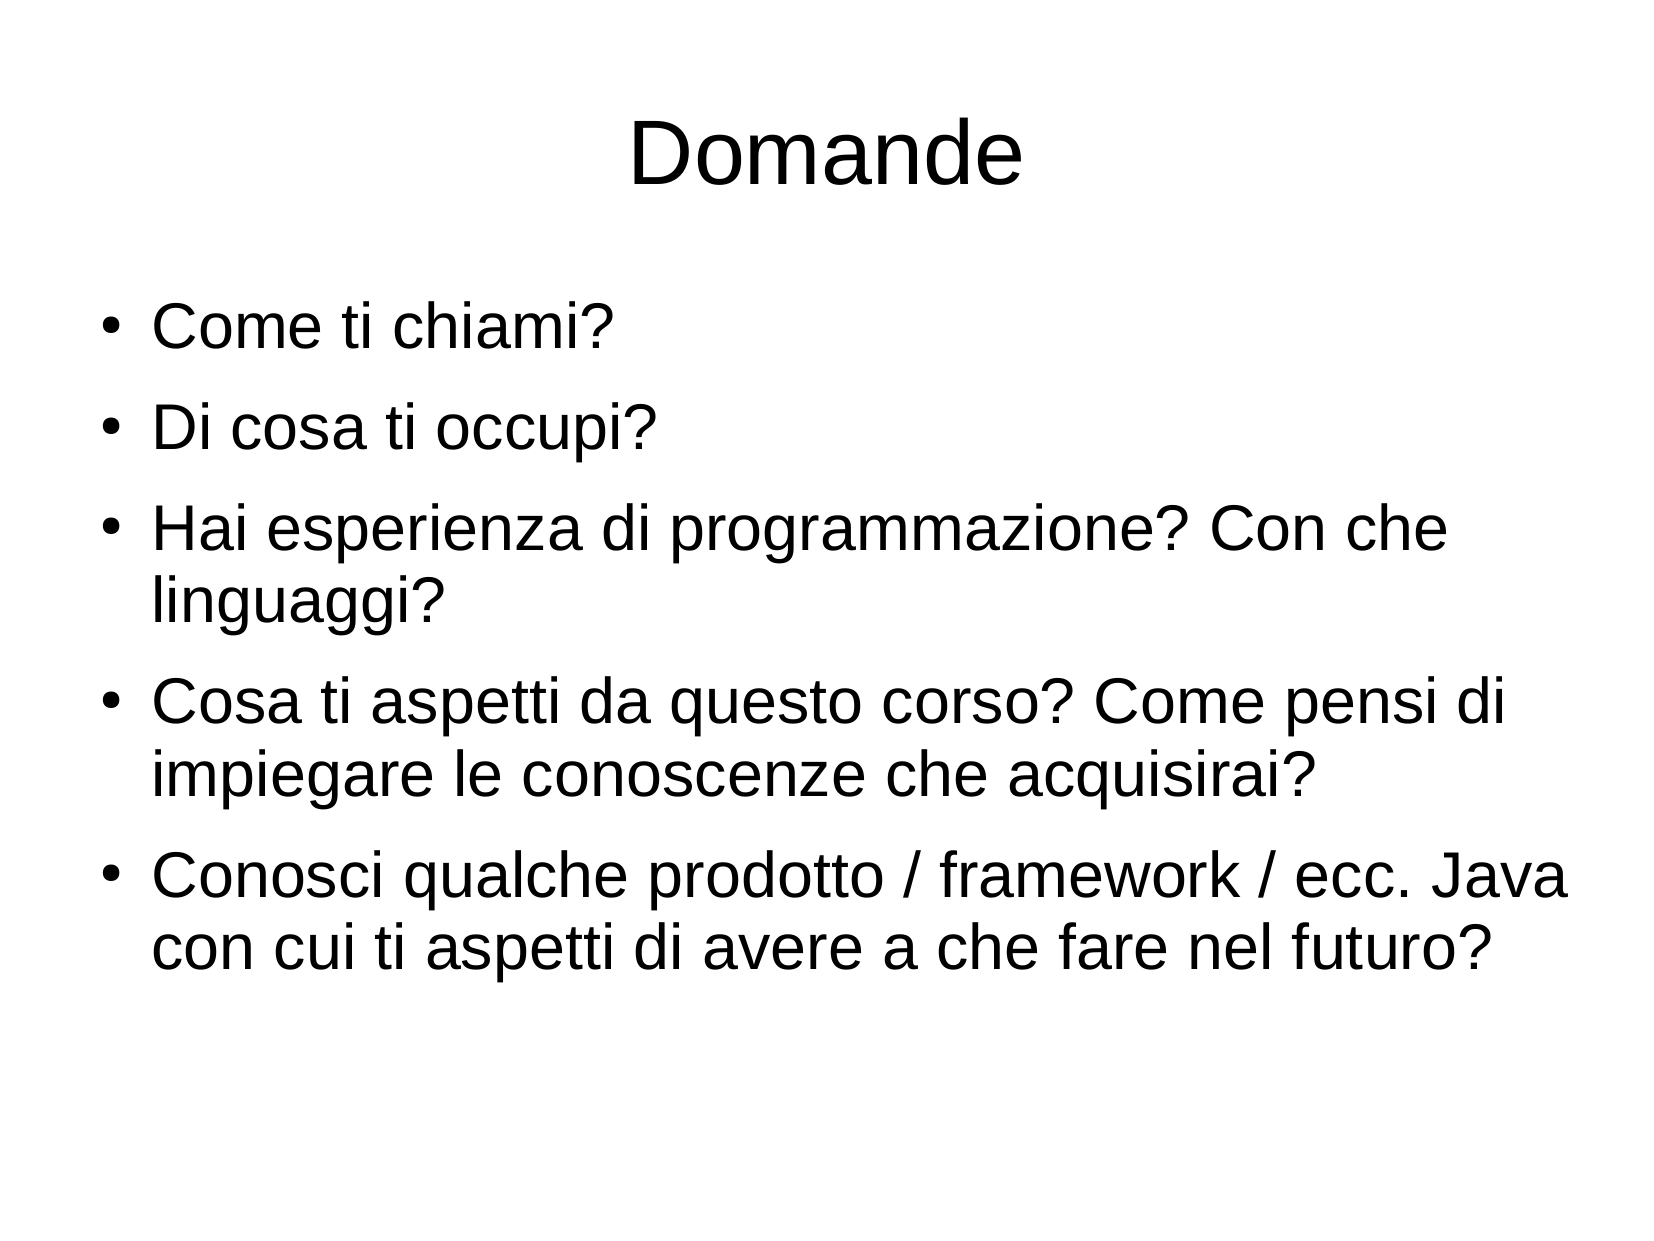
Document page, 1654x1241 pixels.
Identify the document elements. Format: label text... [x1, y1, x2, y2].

list Come ti chiami? Di cosa ti occupi? Hai esperienza di programmazione? Con che linguaggi? Cosa ti aspetti da questo corso? Come pensi di impiegare le conoscenze che acquisirai? Conosci qualche prodotto / framework / ecc. Java con cui ti aspetti di avere a che fare nel futuro? [82, 290, 1571, 1010]
title Domande [82, 49, 1571, 257]
